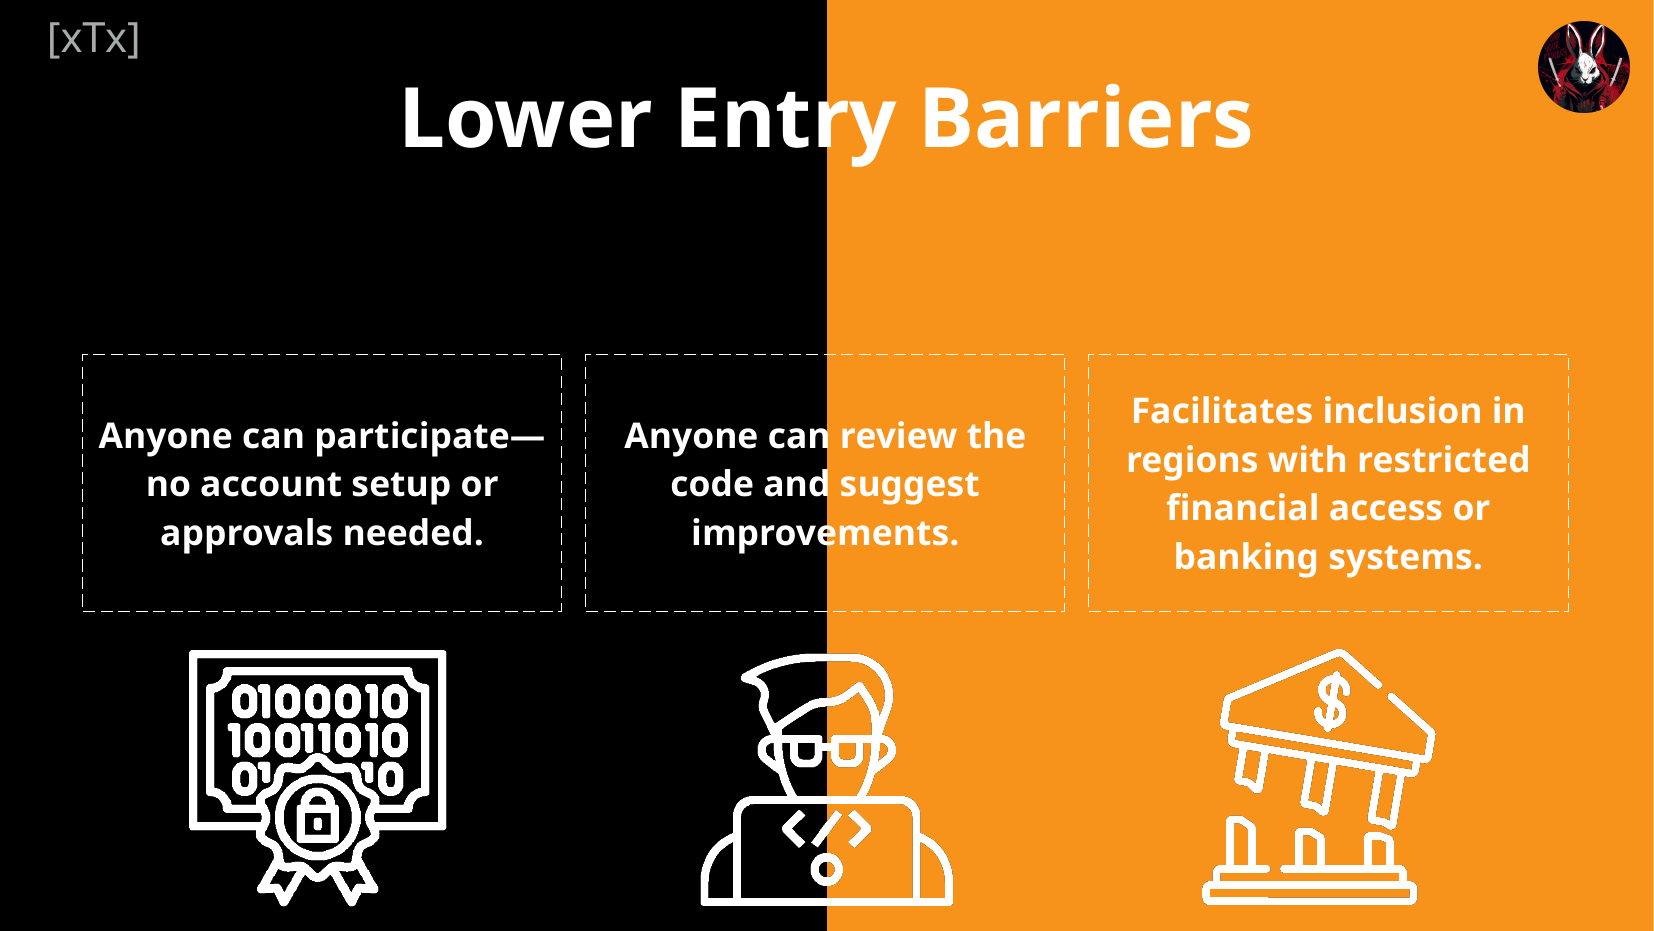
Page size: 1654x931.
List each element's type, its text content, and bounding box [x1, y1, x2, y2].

list Facilitates inclusion in regions with restricted financial access or banking systems. [1088, 354, 1569, 612]
list Anyone can participate—no account setup or approvals needed. [82, 354, 562, 612]
title Lower Entry Barriers [82, 37, 1571, 193]
text_box [xTx] [0, 0, 188, 76]
picture [0, 0, 1654, 931]
list Anyone can review the code and suggest improvements. [585, 354, 1065, 612]
